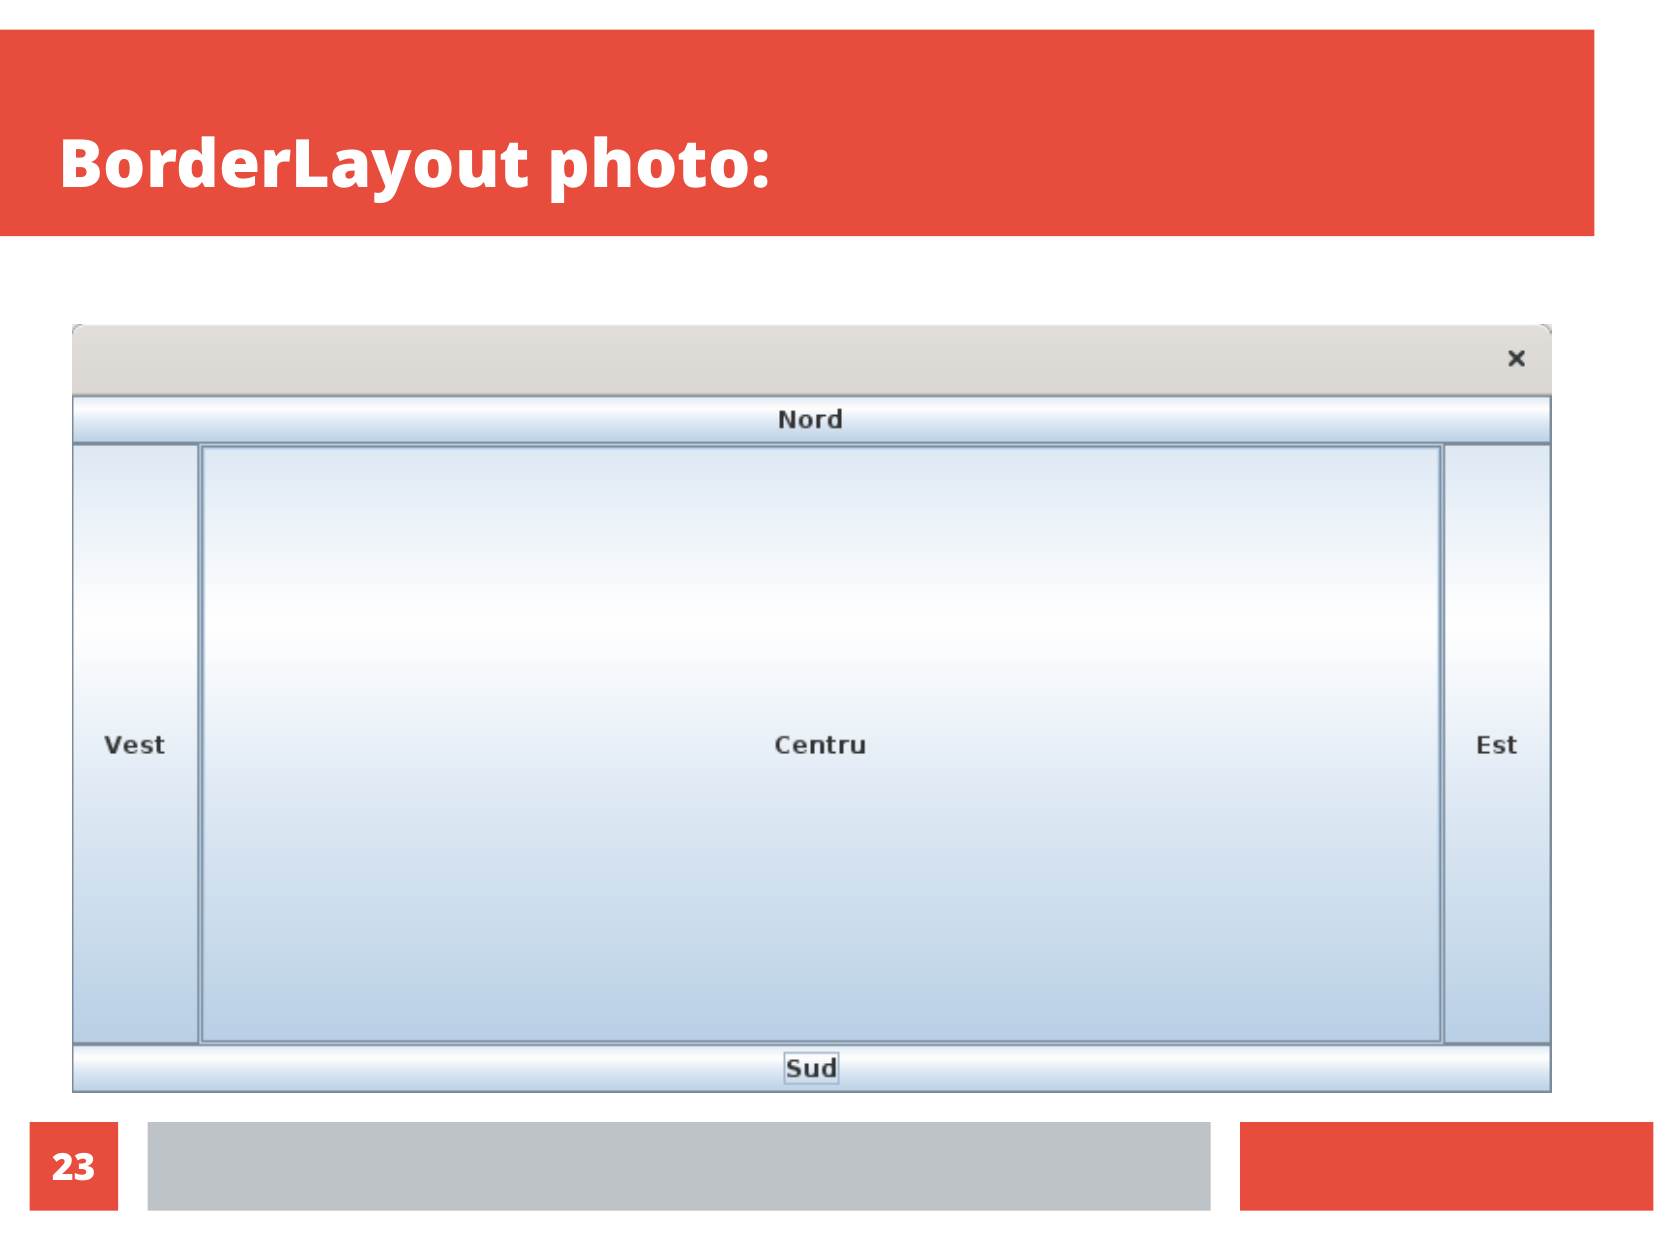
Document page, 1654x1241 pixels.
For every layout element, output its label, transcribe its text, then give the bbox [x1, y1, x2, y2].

title BorderLayout photo: [59, 59, 1595, 207]
picture [72, 324, 1552, 1093]
